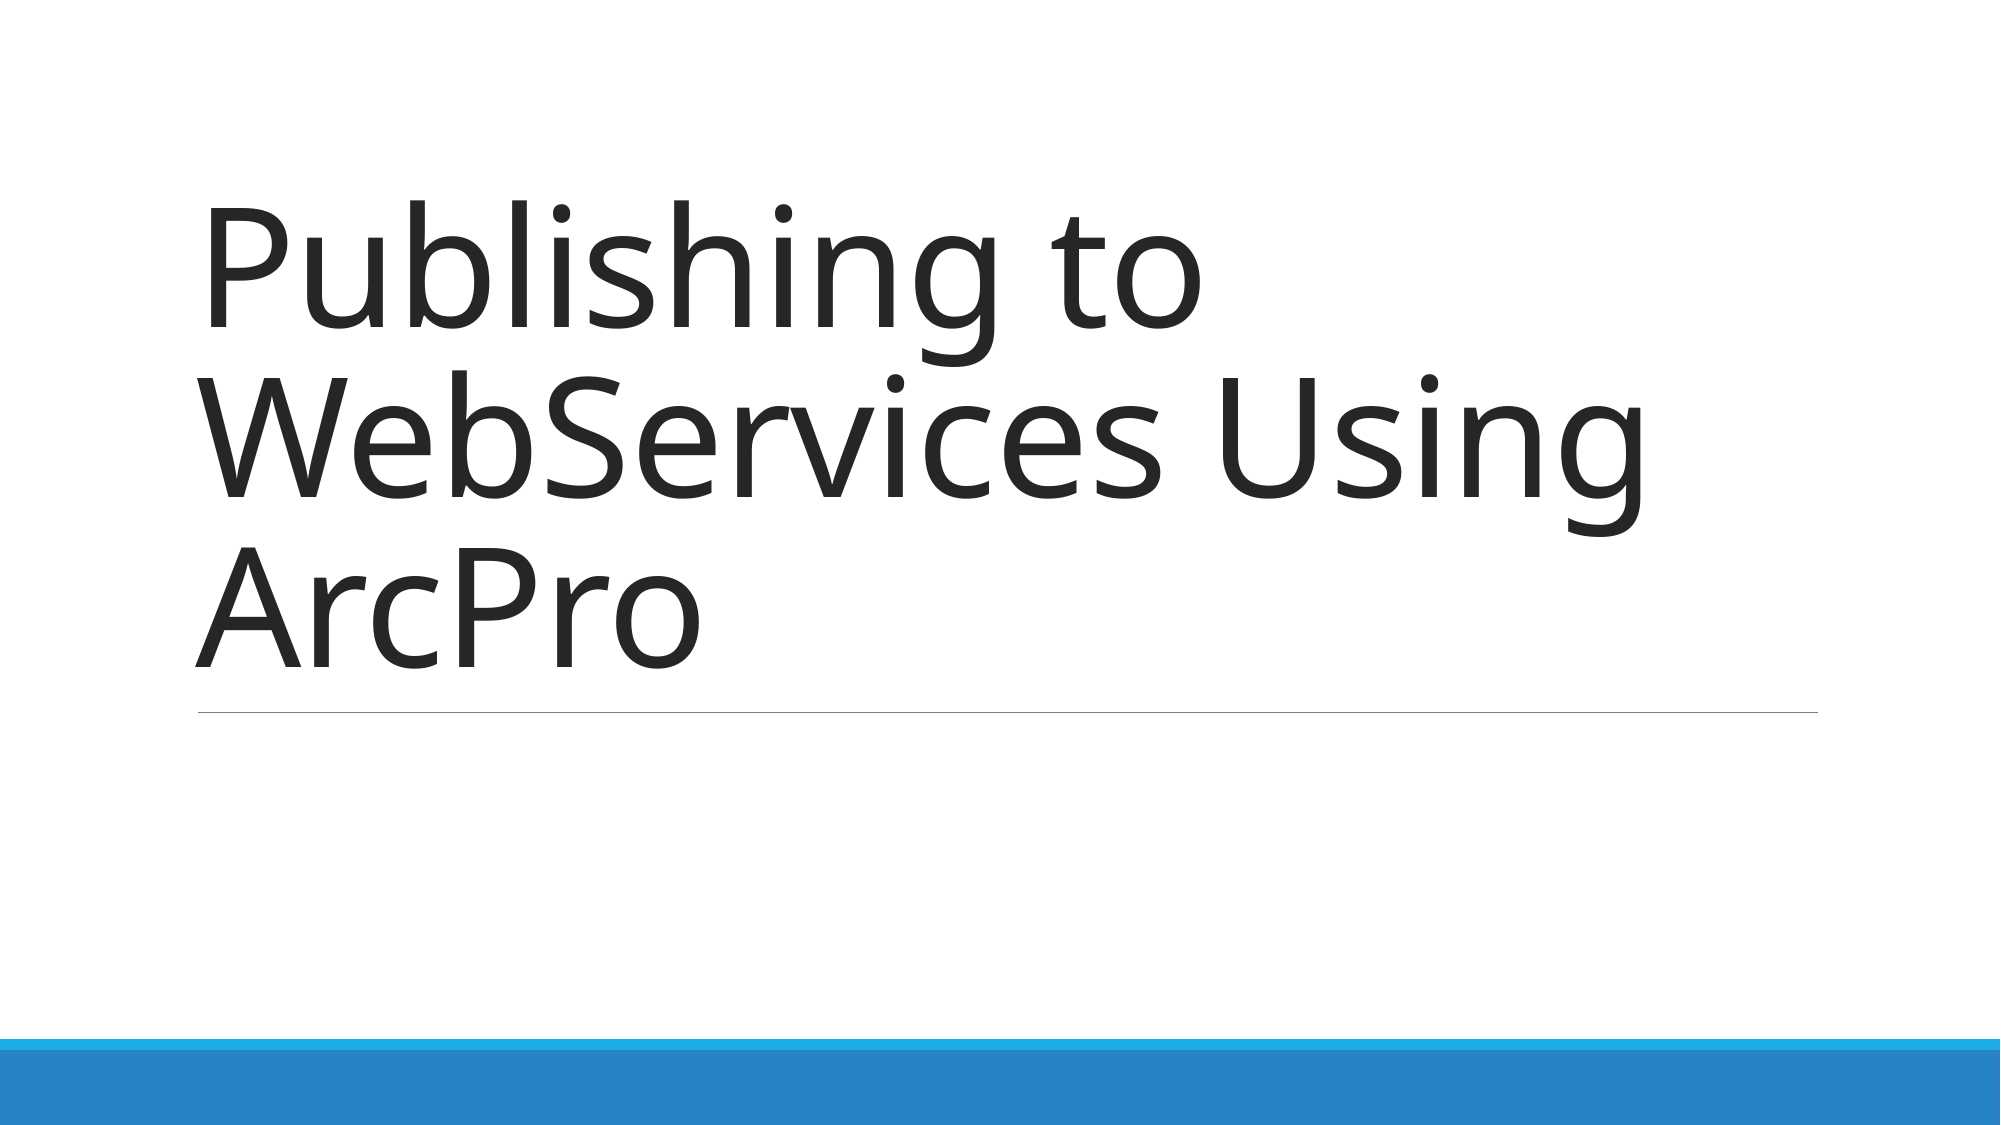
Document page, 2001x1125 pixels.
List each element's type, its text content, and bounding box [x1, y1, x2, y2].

title Publishing to WebServices Using ArcPro [180, 124, 1831, 710]
